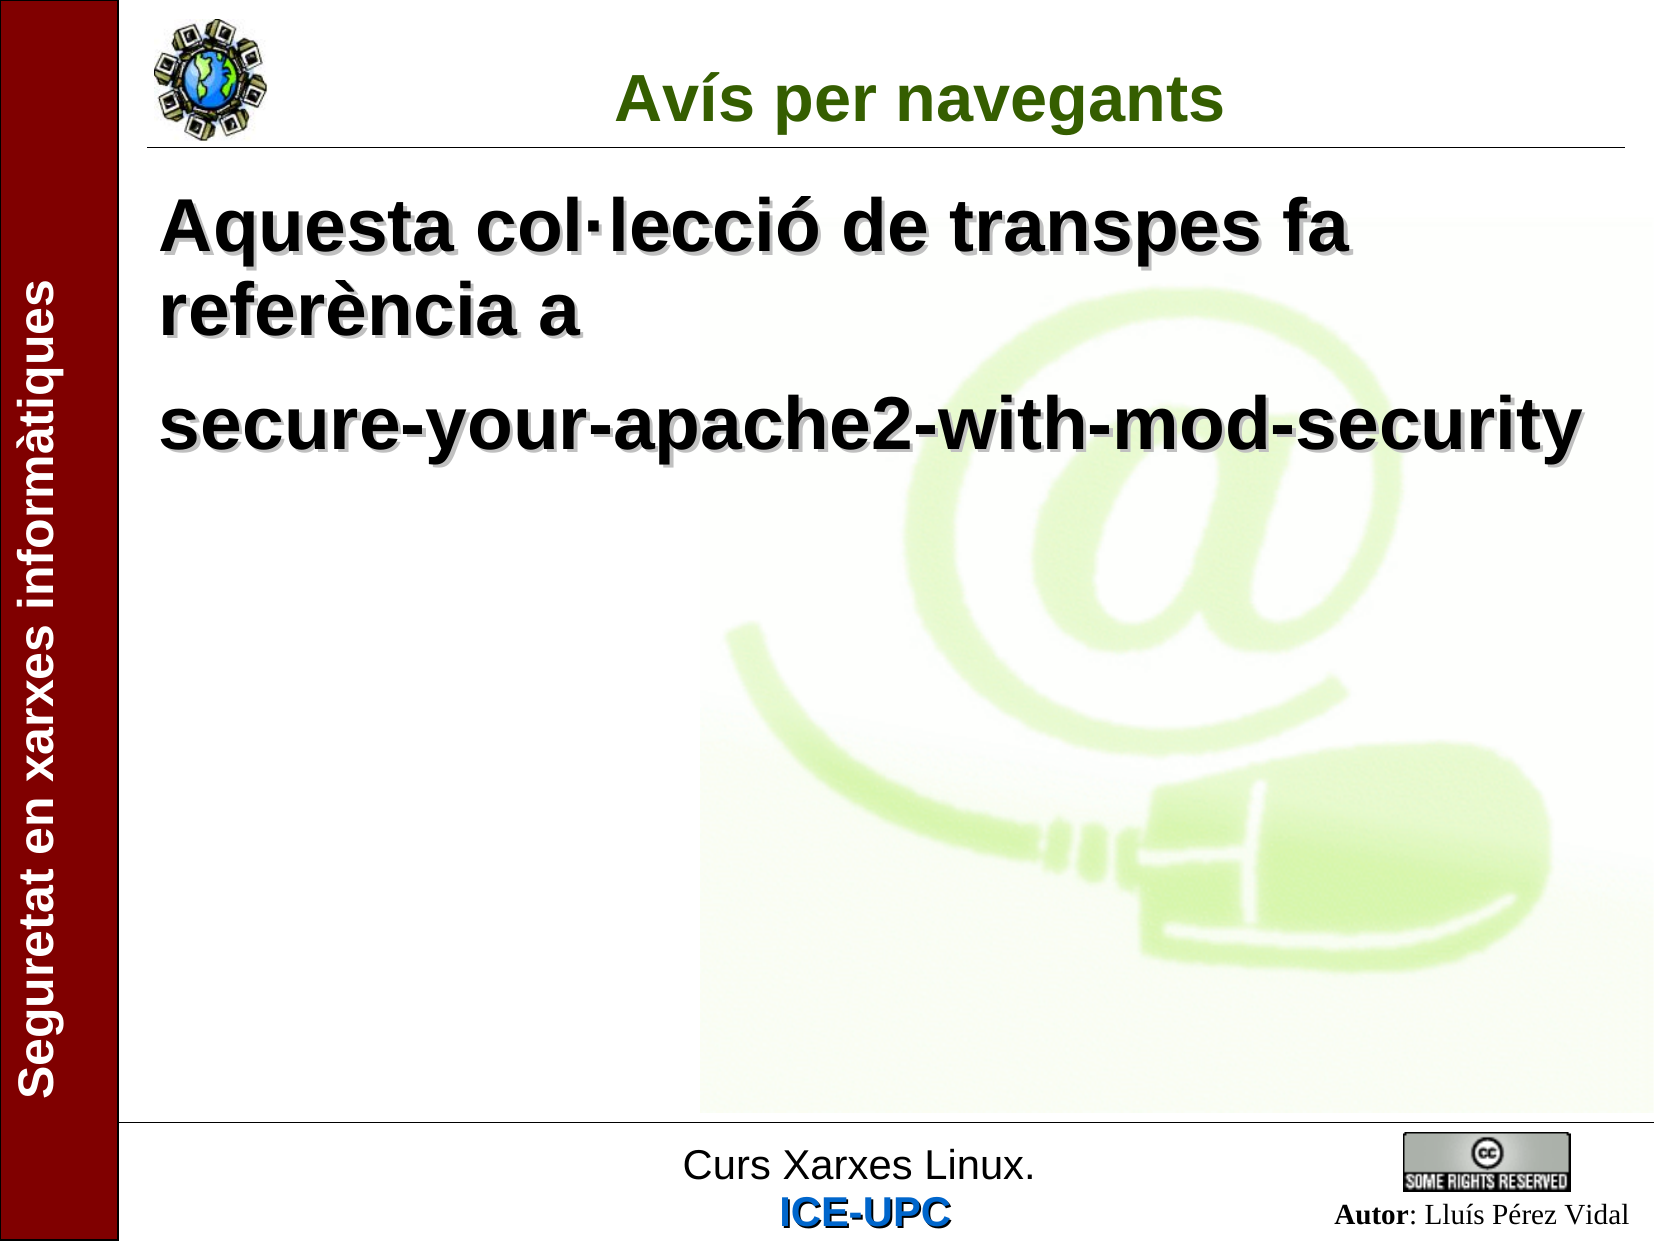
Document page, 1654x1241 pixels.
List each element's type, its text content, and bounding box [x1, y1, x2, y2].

title Avís per navegants [129, 49, 1619, 148]
picture [1403, 1132, 1571, 1192]
list Aquesta col·lecció de transpes fa referència a secure-your-apache2-with-mod-security [158, 183, 1631, 865]
picture [154, 19, 268, 49]
picture [700, 217, 1654, 1113]
